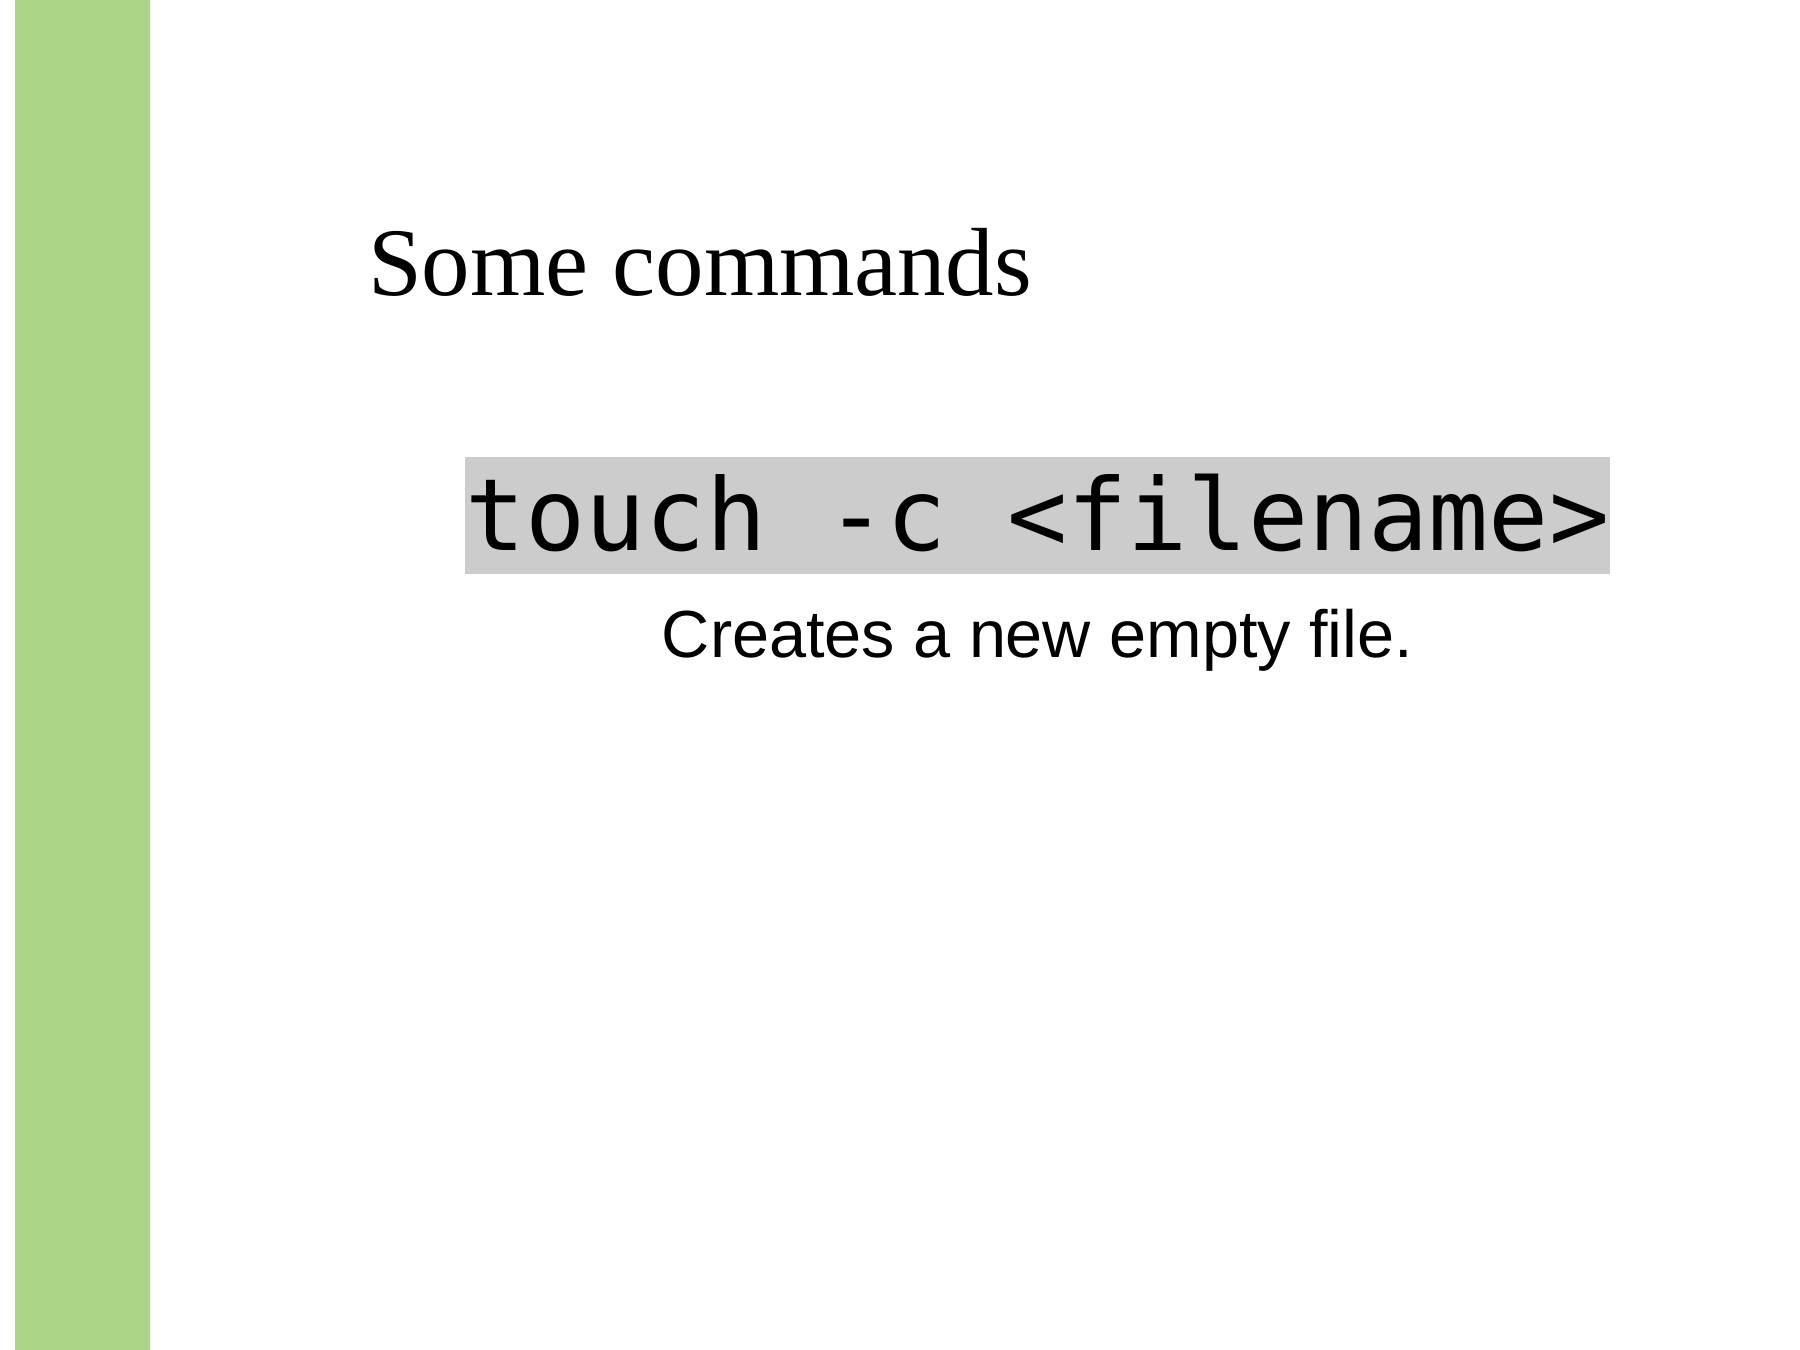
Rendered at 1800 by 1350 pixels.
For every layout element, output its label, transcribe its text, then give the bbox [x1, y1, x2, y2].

text_box touch -c <filename> Creates a new empty file. [360, 449, 1681, 877]
subtitle Some commands [368, 101, 1531, 424]
